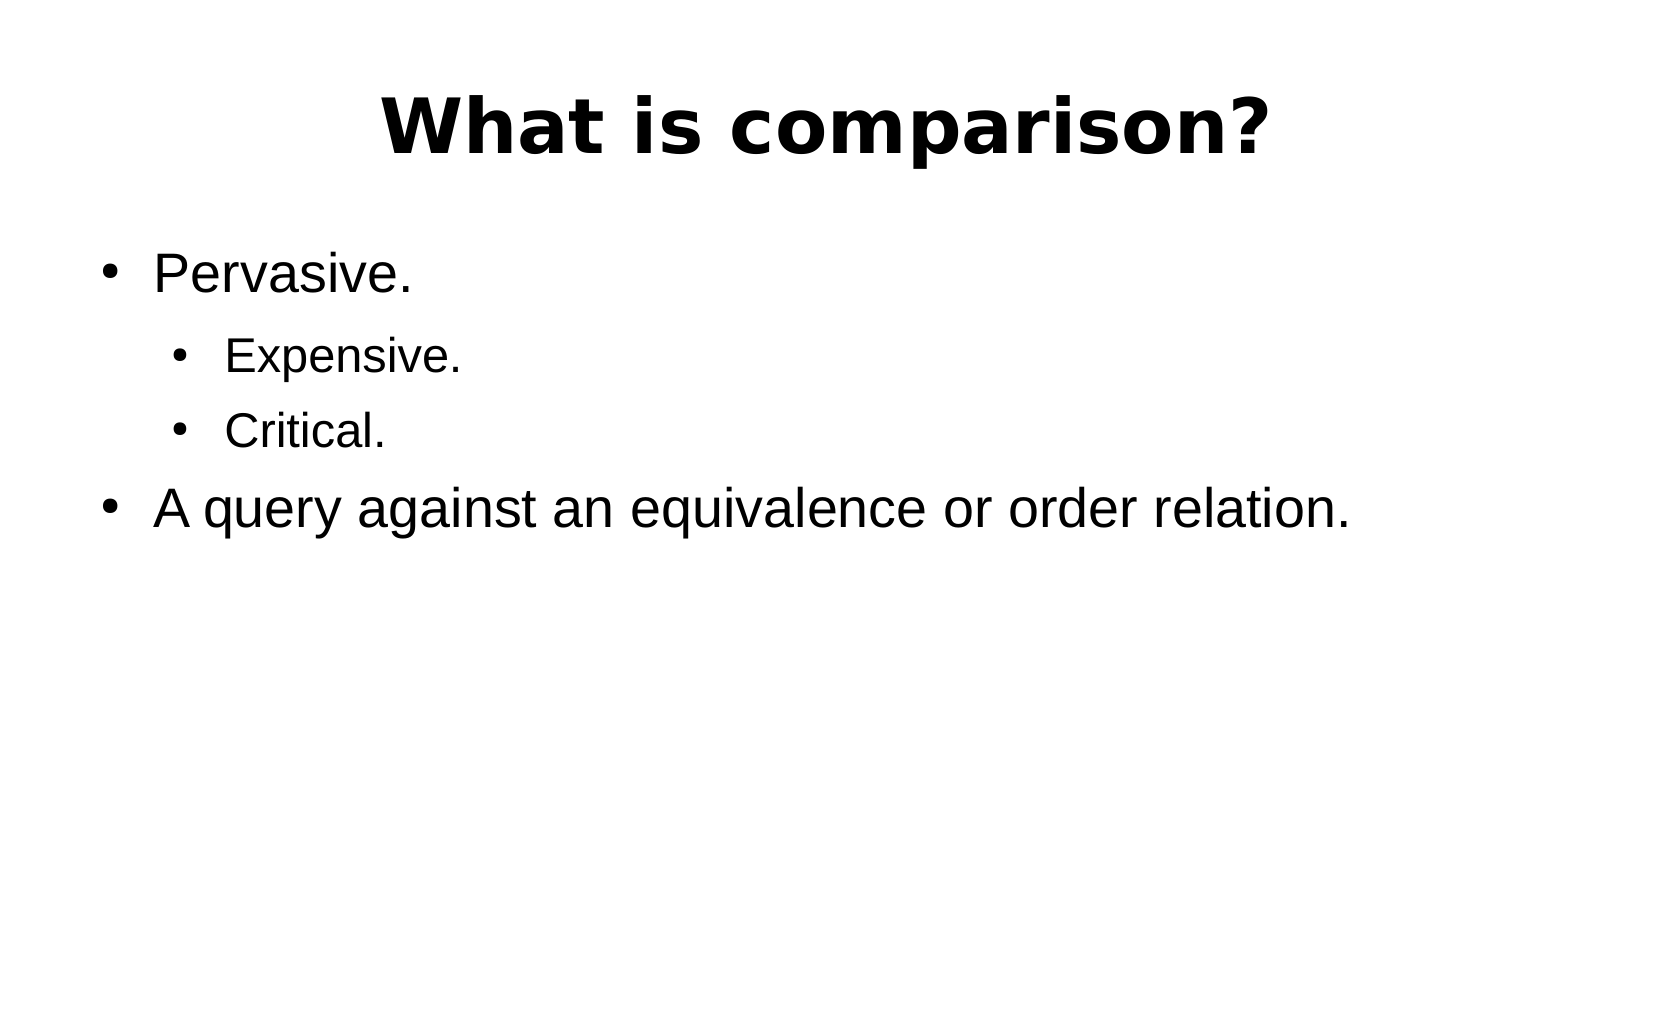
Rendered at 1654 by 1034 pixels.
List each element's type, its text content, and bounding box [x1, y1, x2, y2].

title What is comparison? [82, 41, 1571, 214]
list Pervasive. Expensive. Critical. A query against an equivalence or order relation. [82, 241, 1571, 842]
